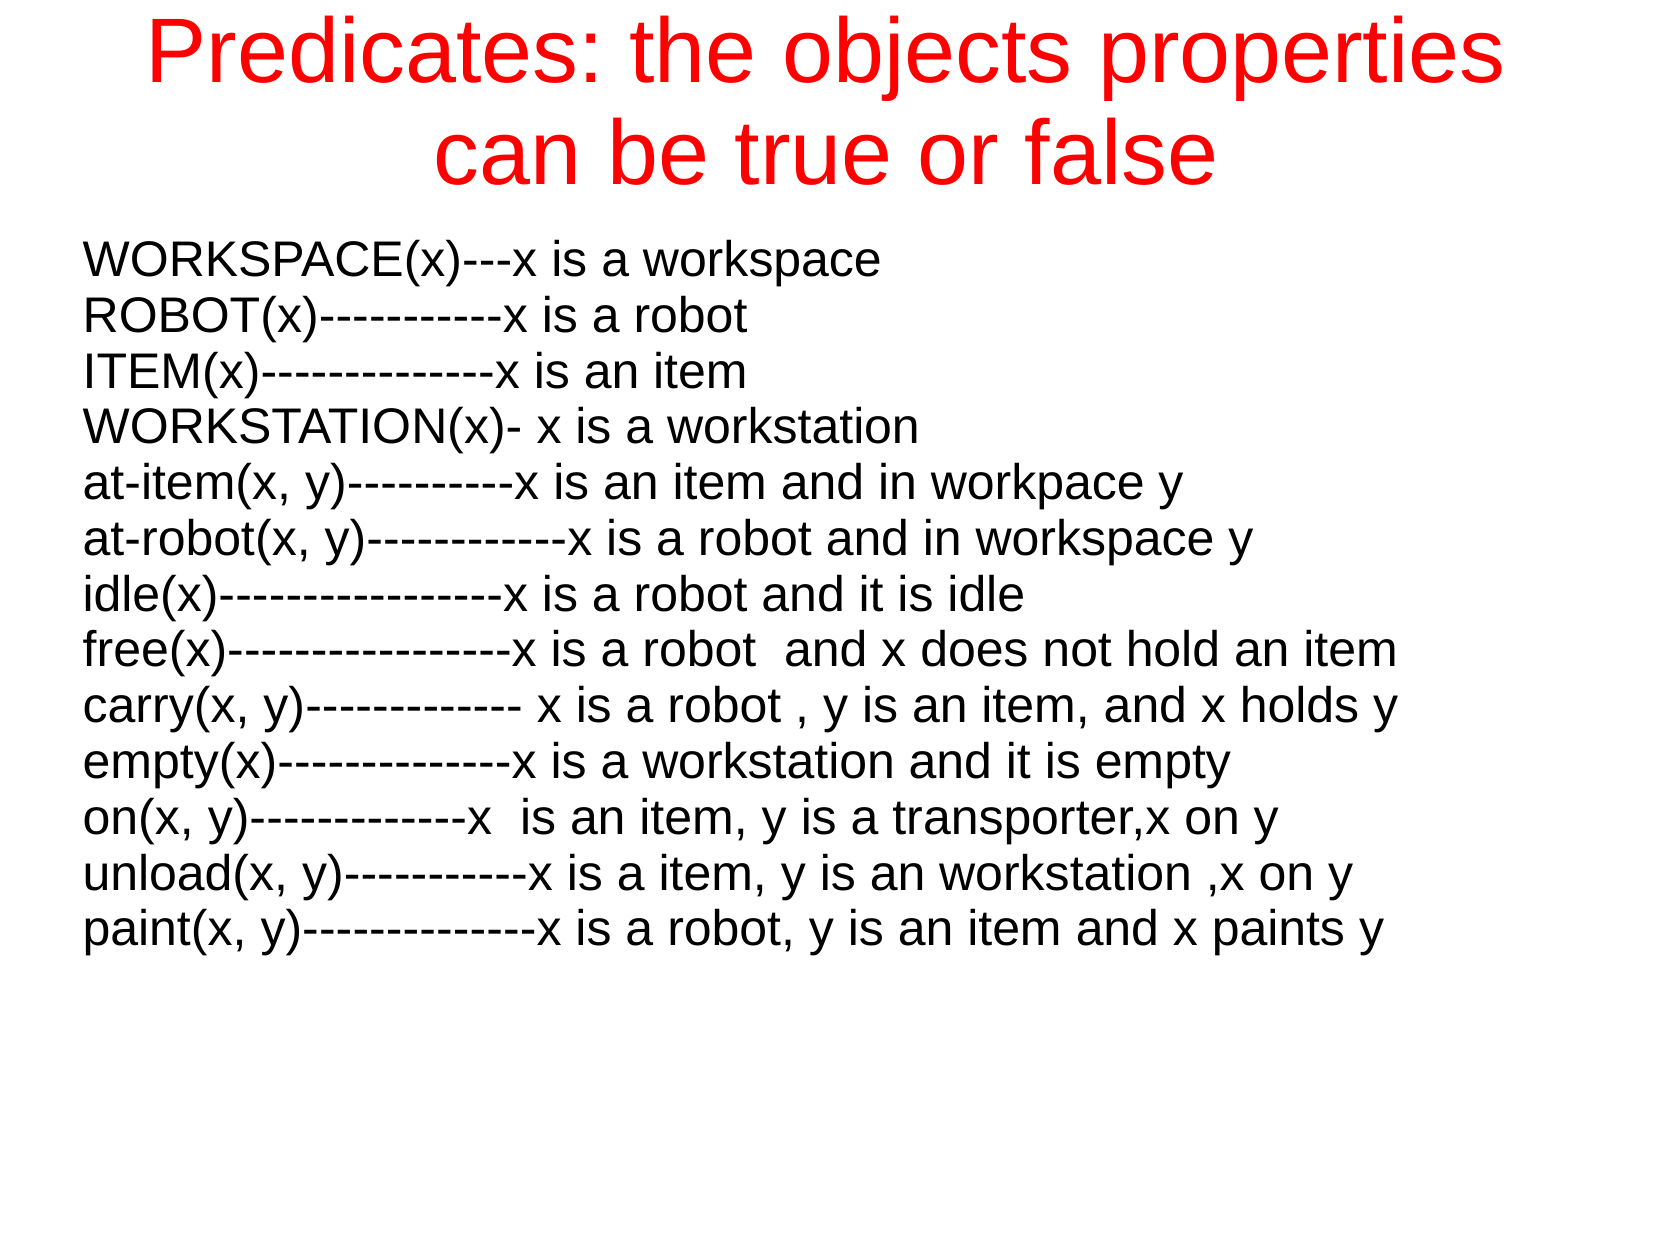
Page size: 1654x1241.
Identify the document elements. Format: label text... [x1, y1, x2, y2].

subtitle WORKSPACE(x)---x is a workspace ROBOT(x)-----------x is a robot ITEM(x)--------------x is an item WORKSTATION(x)- x is a workstation at-item(x, y)----------x is an item and in workpace y at-robot(x, y)------------x is a robot and in workspace y idle(x)-----------------x is a robot and it is idle free(x)-----------------x is a robot and x does not hold an item carry(x, y)------------- x is a robot , y is an item, and x holds y empty(x)--------------x is a workstation and it is empty on(x, y)-------------x is an item, y is a transporter,x on y unload(x, y)-----------x is a item, y is an workstation ,x on y paint(x, y)--------------x is a robot, y is an item and x paints y [82, 231, 1538, 957]
title Predicates: the objects properties can be true or false [82, 0, 1571, 307]
